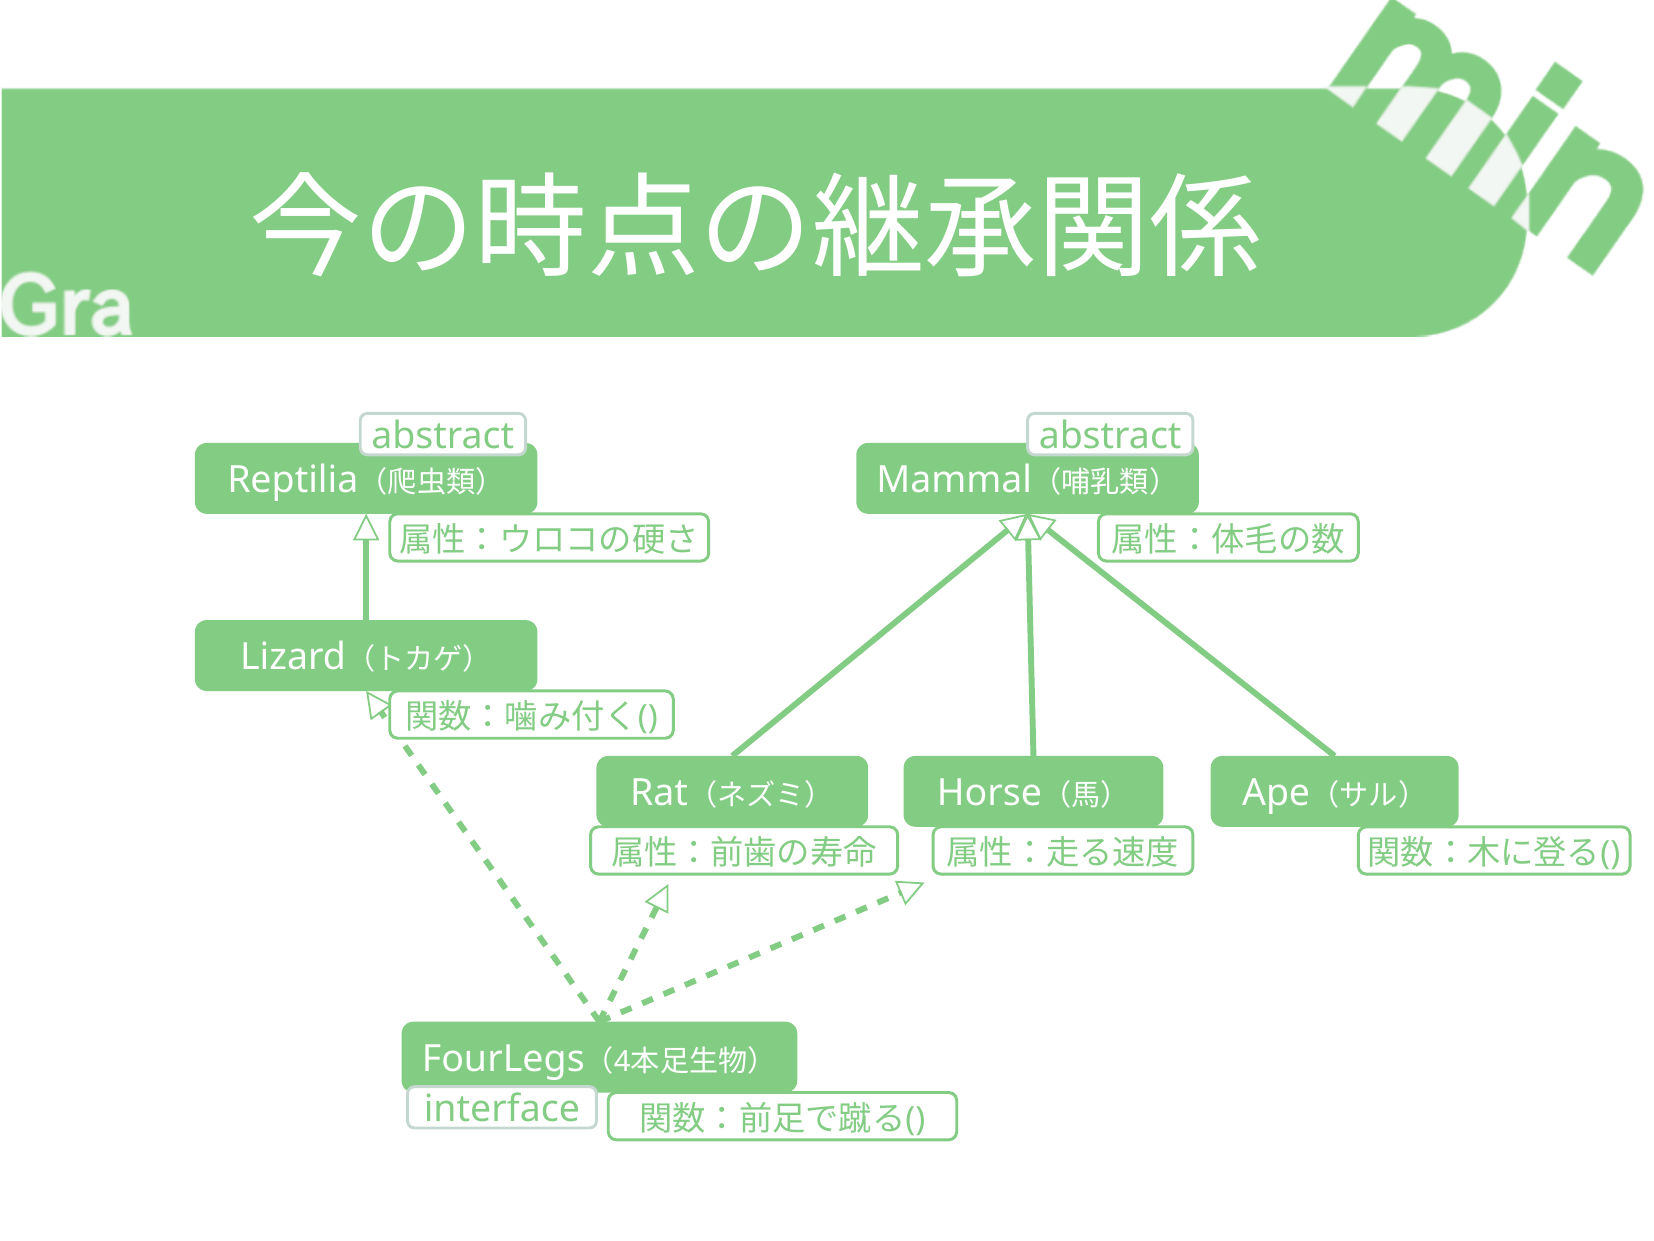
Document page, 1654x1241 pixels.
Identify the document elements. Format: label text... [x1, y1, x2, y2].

text_box FourLegs（4本足生物） [401, 1021, 798, 1093]
picture [1, 0, 1654, 337]
text_box interface [407, 1086, 597, 1129]
text_box abstract [360, 413, 526, 455]
text_box 関数：木に登る() [1358, 826, 1631, 875]
text_box 属性：走る速度 [933, 826, 1193, 875]
text_box Ape（サル） [1210, 755, 1459, 827]
title 今の時点の継承関係 [11, 140, 1501, 297]
text_box Reptilia（爬虫類） [194, 442, 538, 514]
text_box Mammal（哺乳類） [856, 442, 1199, 514]
text_box 関数：前足で蹴る() [608, 1092, 957, 1140]
text_box Lizard（トカゲ） [194, 620, 538, 692]
text_box Horse（馬） [903, 755, 1164, 827]
text_box abstract [1027, 413, 1193, 455]
text_box 属性：前歯の寿命 [590, 826, 898, 875]
text_box 属性：ウロコの硬さ [389, 513, 709, 562]
text_box Rat（ネズミ） [596, 755, 869, 826]
text_box 関数：噛み付く() [389, 690, 674, 739]
text_box 属性：体毛の数 [1098, 513, 1359, 562]
